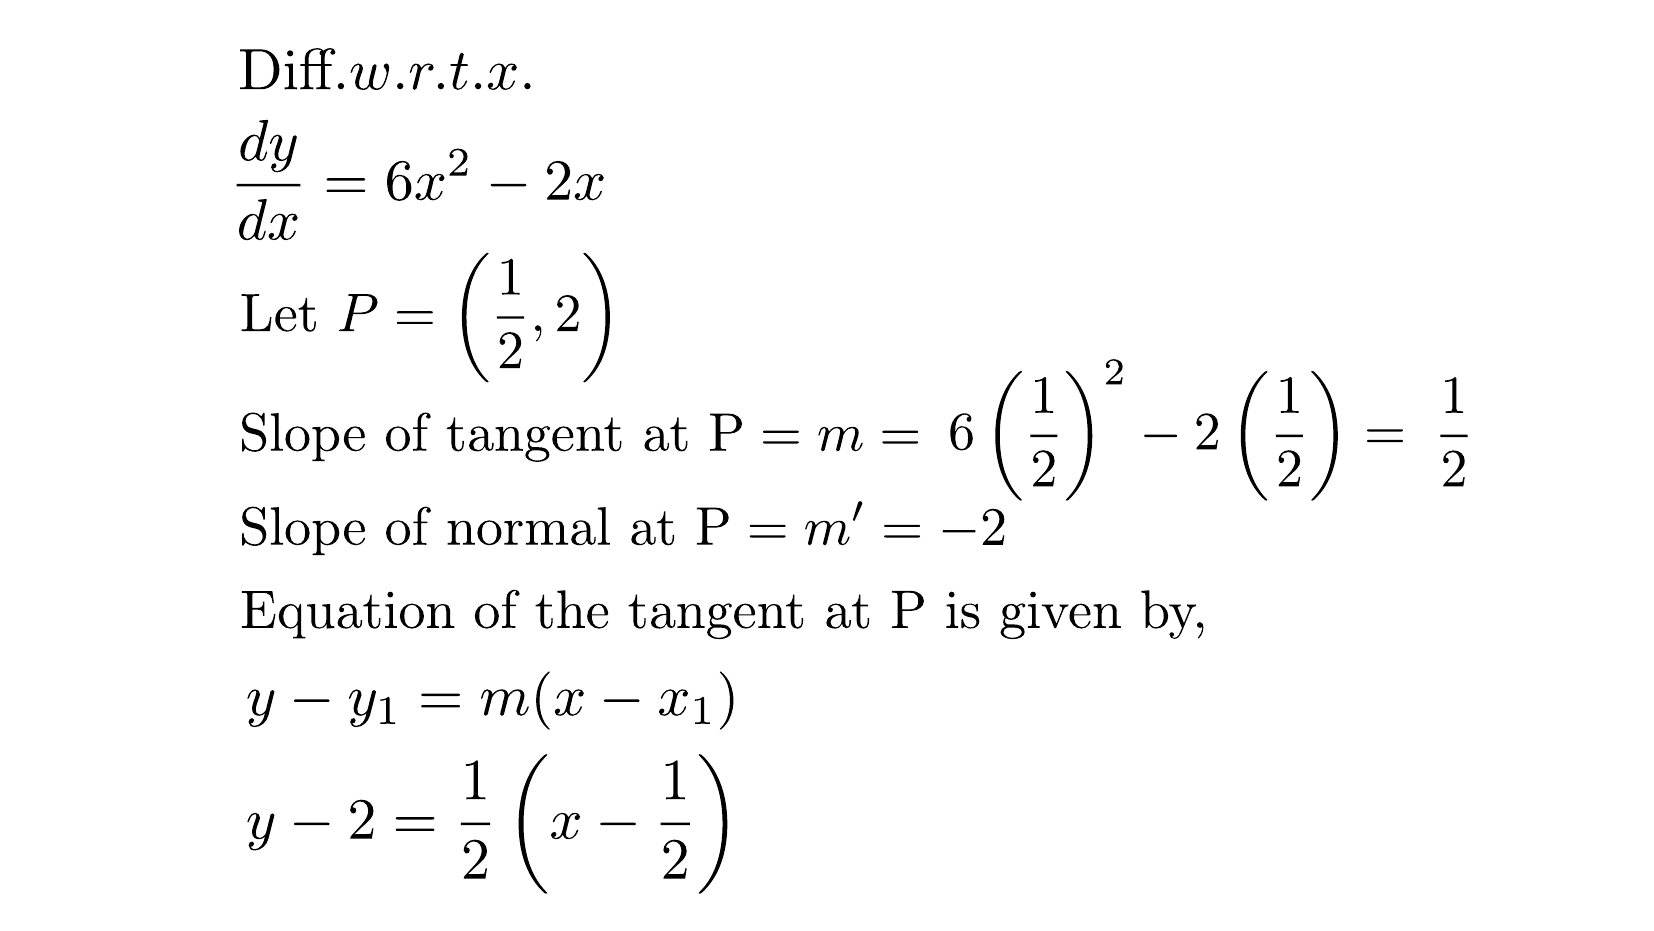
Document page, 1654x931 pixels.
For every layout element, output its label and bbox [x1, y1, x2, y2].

text_box [236, 119, 604, 241]
text_box [1440, 376, 1468, 487]
text_box [241, 252, 610, 383]
text_box [241, 589, 1204, 640]
text_box [950, 359, 1403, 501]
subtitle [59, 47, 1607, 898]
text_box [241, 412, 919, 462]
text_box [247, 754, 728, 894]
text_box [241, 501, 1005, 556]
text_box [247, 671, 734, 730]
text_box [240, 48, 531, 90]
